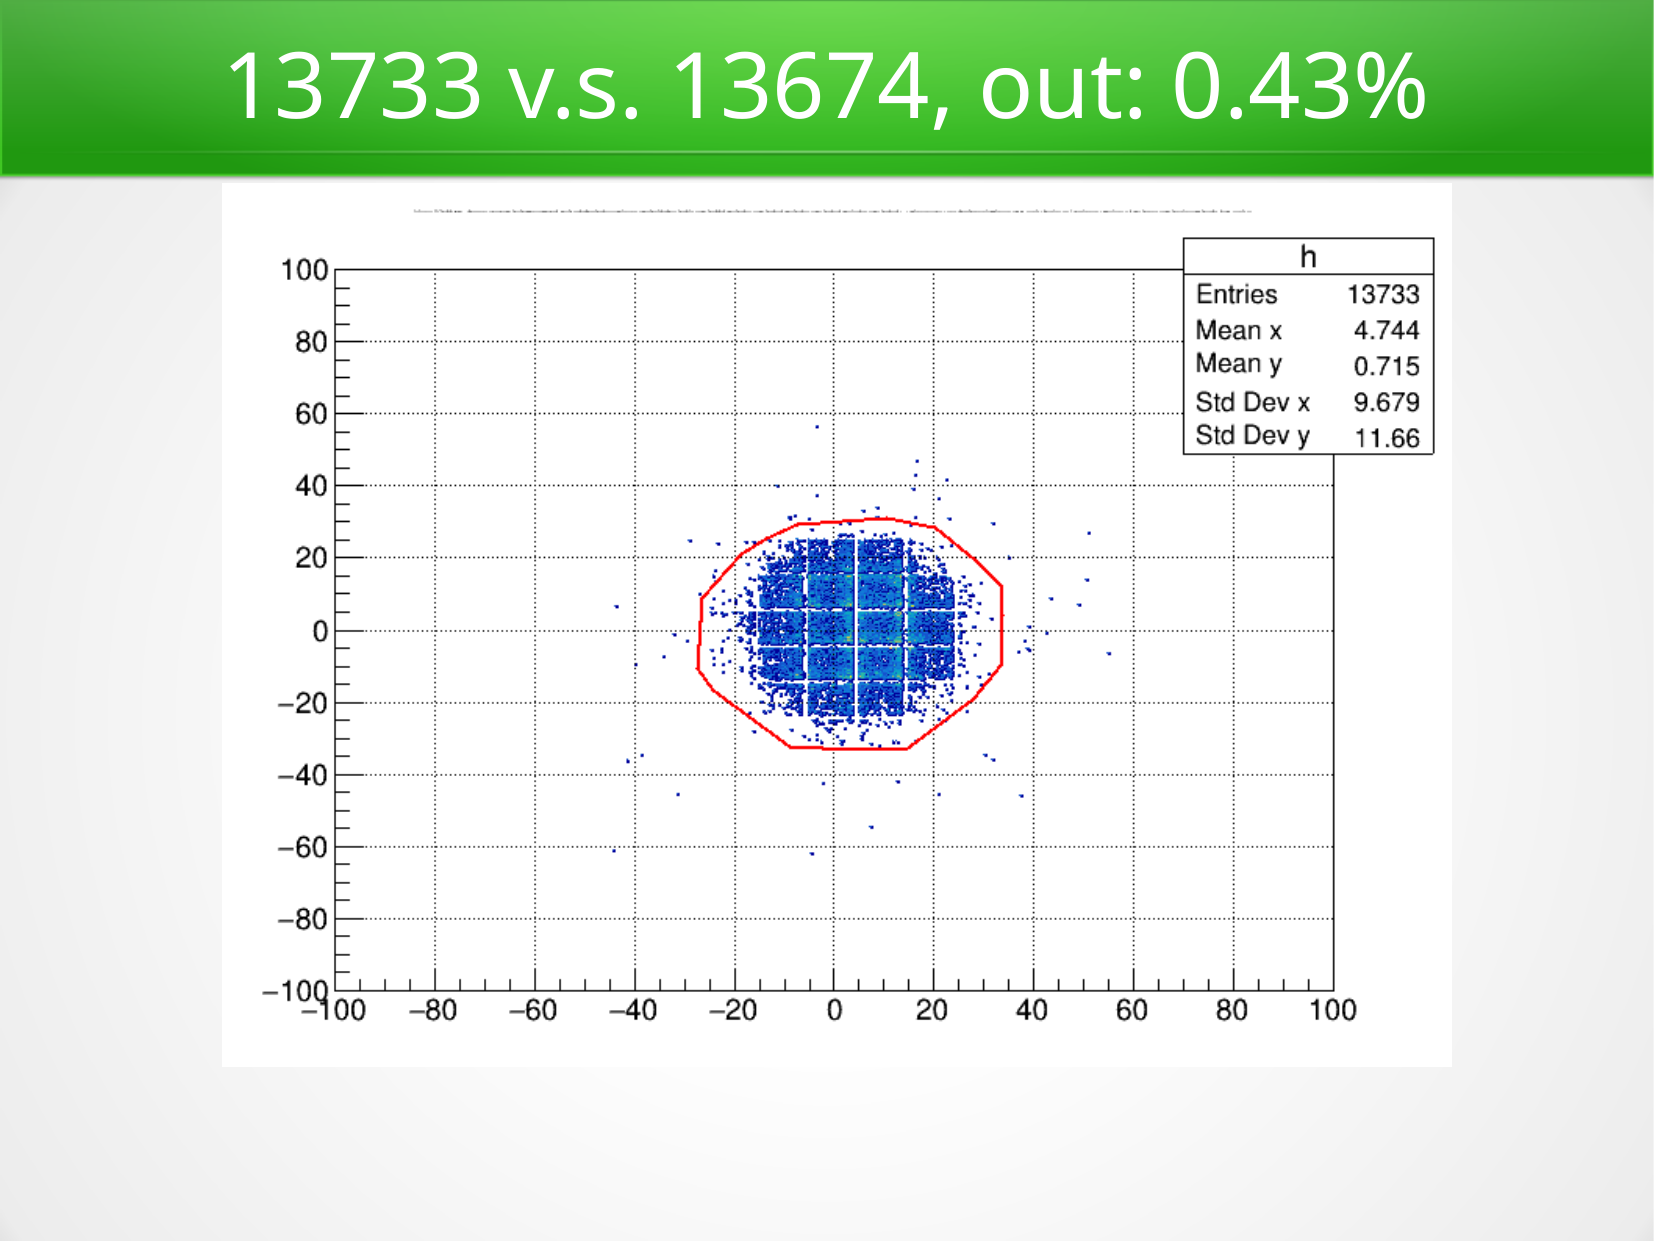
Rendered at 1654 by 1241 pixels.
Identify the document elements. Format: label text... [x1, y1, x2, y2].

title 13733 v.s. 13674, out: 0.43% [82, 11, 1571, 154]
picture [0, 0, 1654, 1241]
